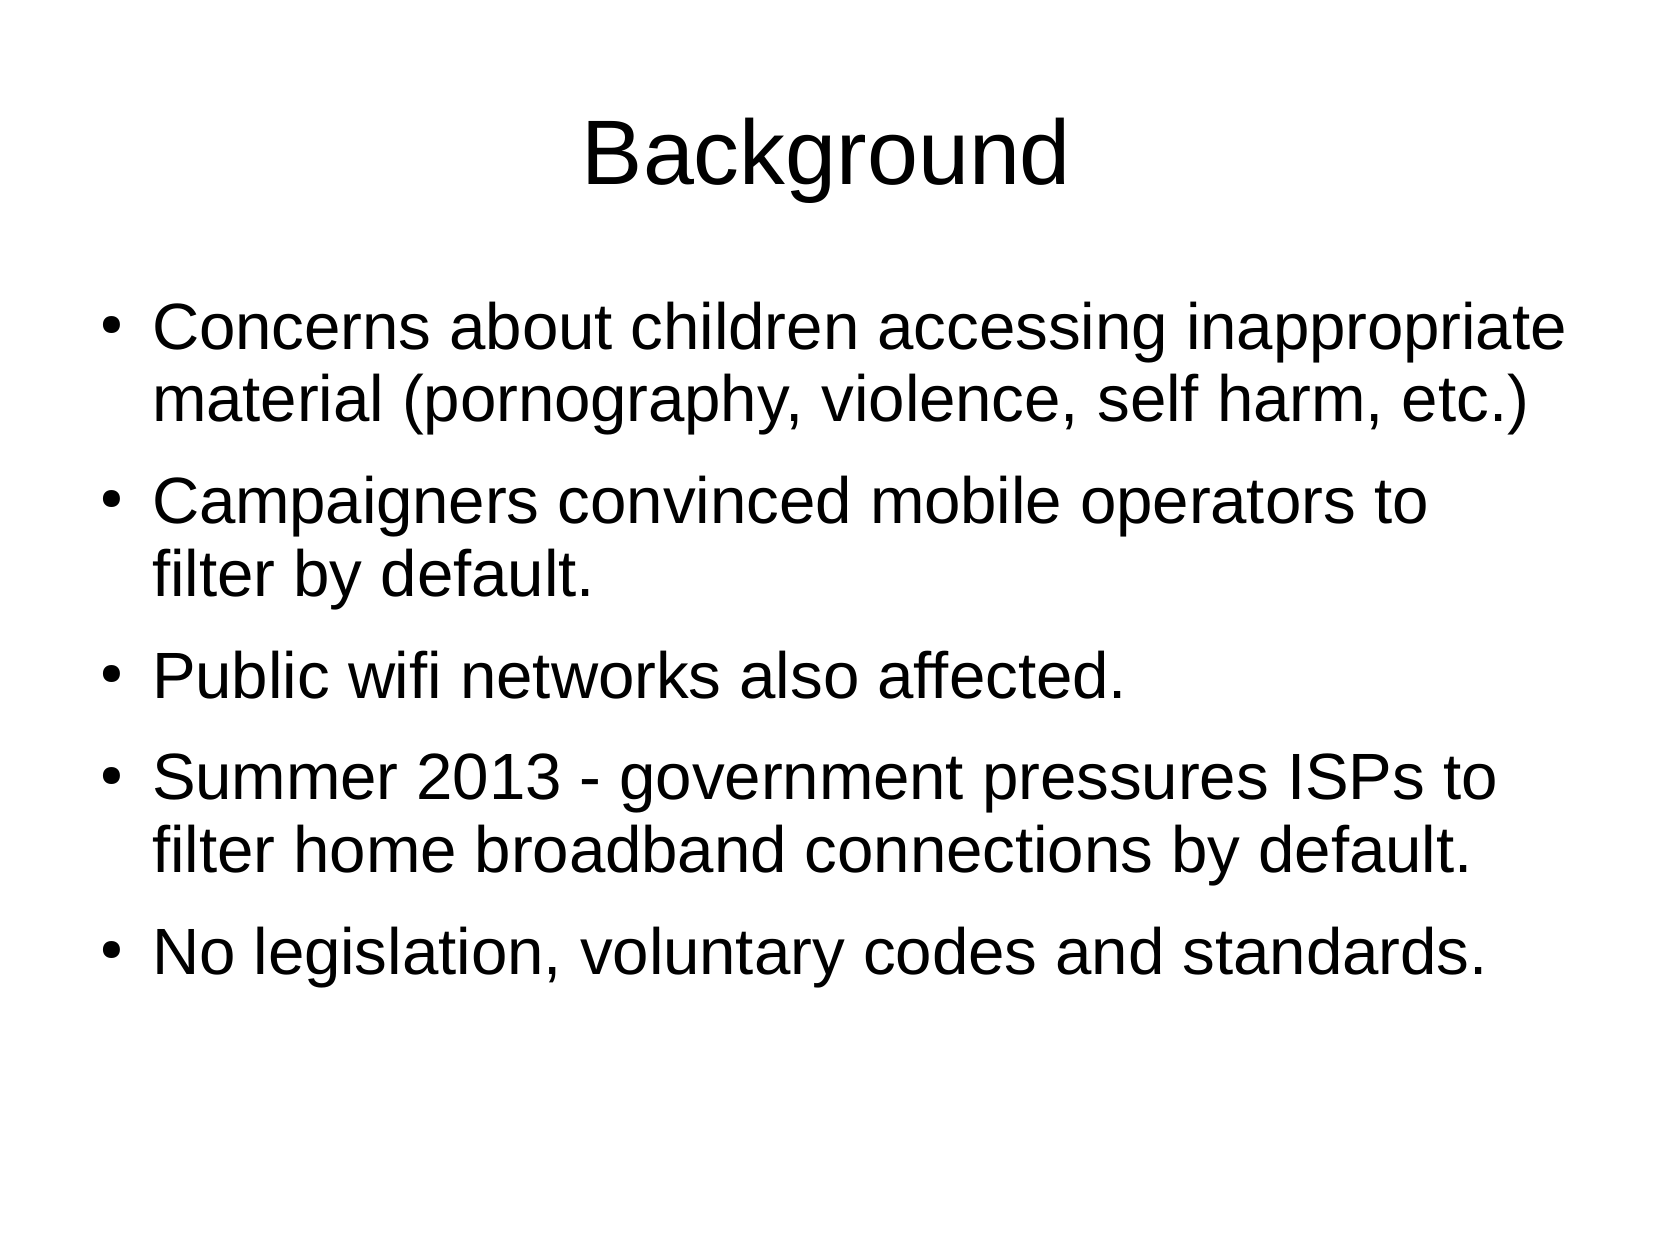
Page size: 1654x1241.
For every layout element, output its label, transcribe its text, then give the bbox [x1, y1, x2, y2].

list Concerns about children accessing inappropriate material (pornography, violence, self harm, etc.) Campaigners convinced mobile operators to filter by default. Public wifi networks also affected. Summer 2013 - government pressures ISPs to filter home broadband connections by default. No legislation, voluntary codes and standards. [82, 290, 1571, 1010]
title Background [82, 49, 1571, 257]
